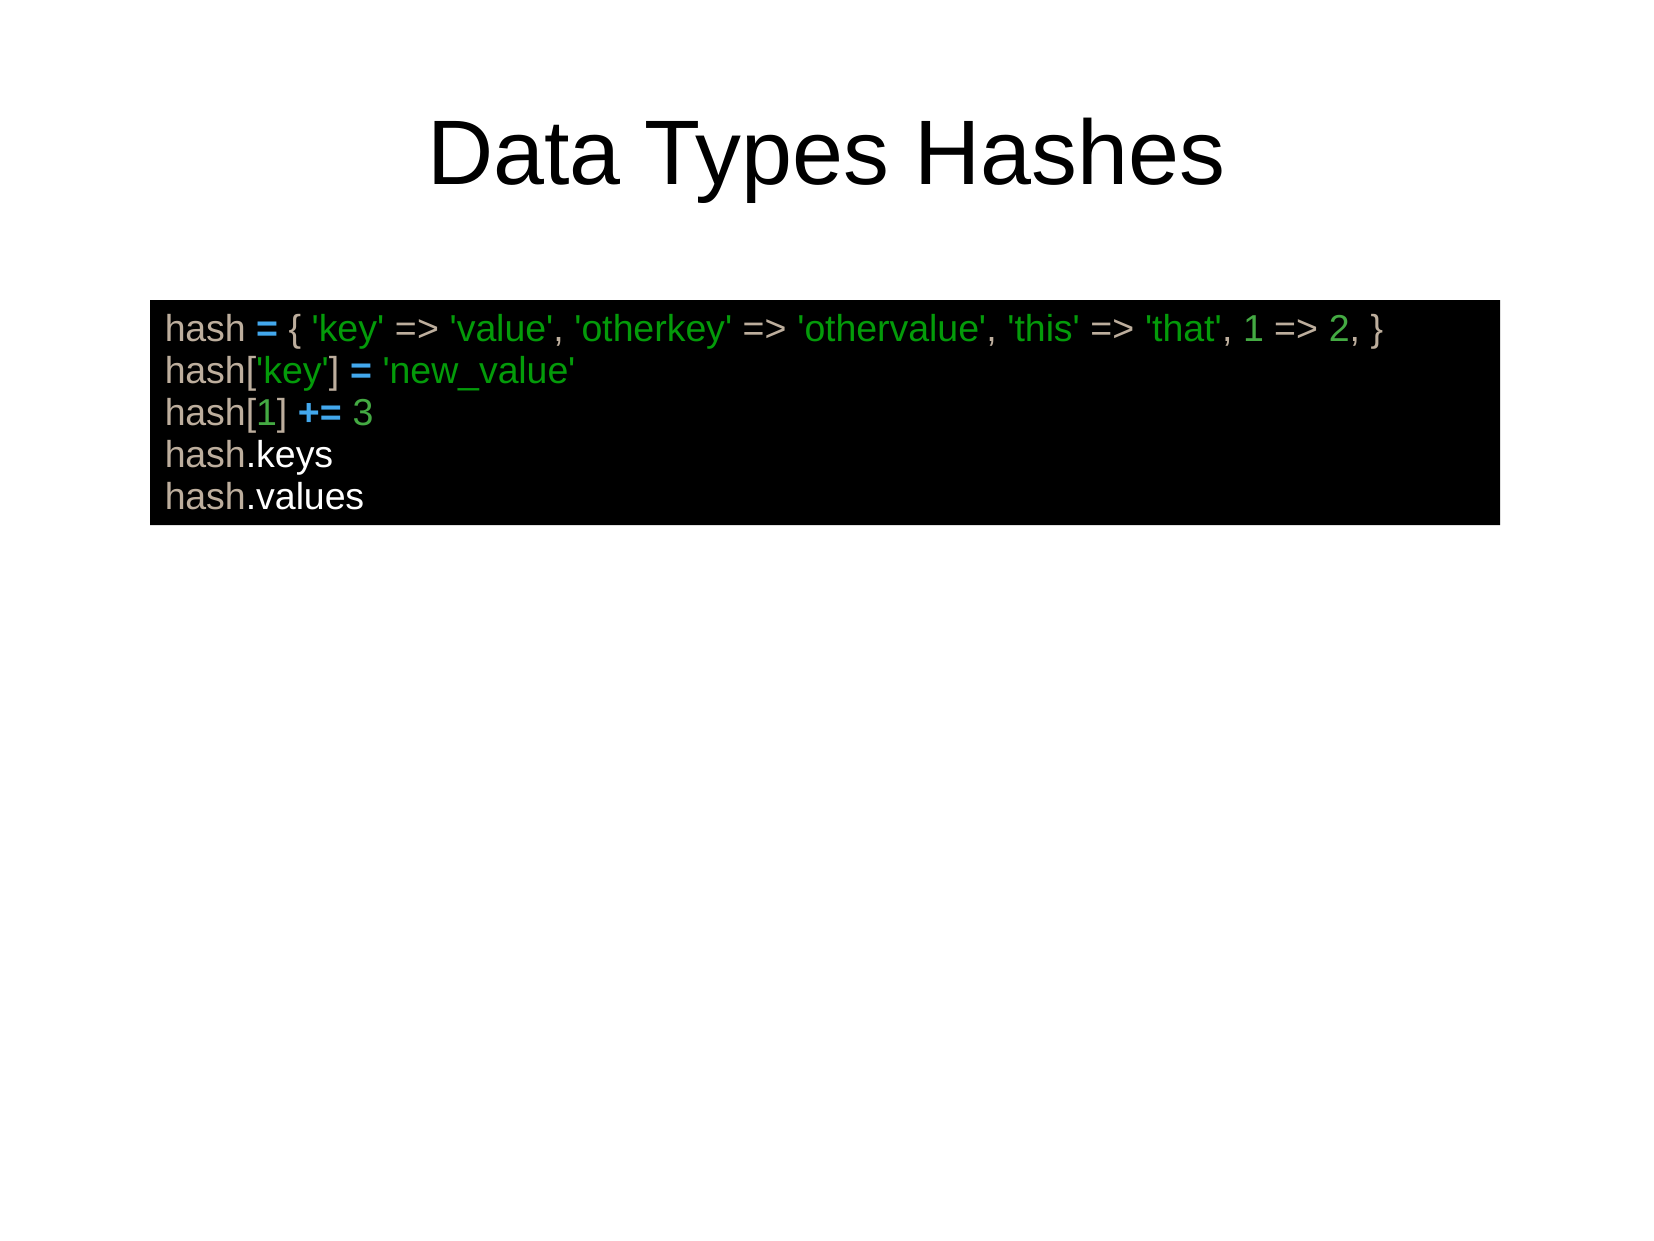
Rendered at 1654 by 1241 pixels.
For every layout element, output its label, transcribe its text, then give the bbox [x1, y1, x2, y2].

text_box hash = { 'key' => 'value', 'otherkey' => 'othervalue', 'this' => 'that', 1 => 2, } hash['key'] = 'new_value' hash[1] += 3 hash.keys hash.values [150, 300, 1501, 526]
title Data Types Hashes [82, 49, 1571, 257]
